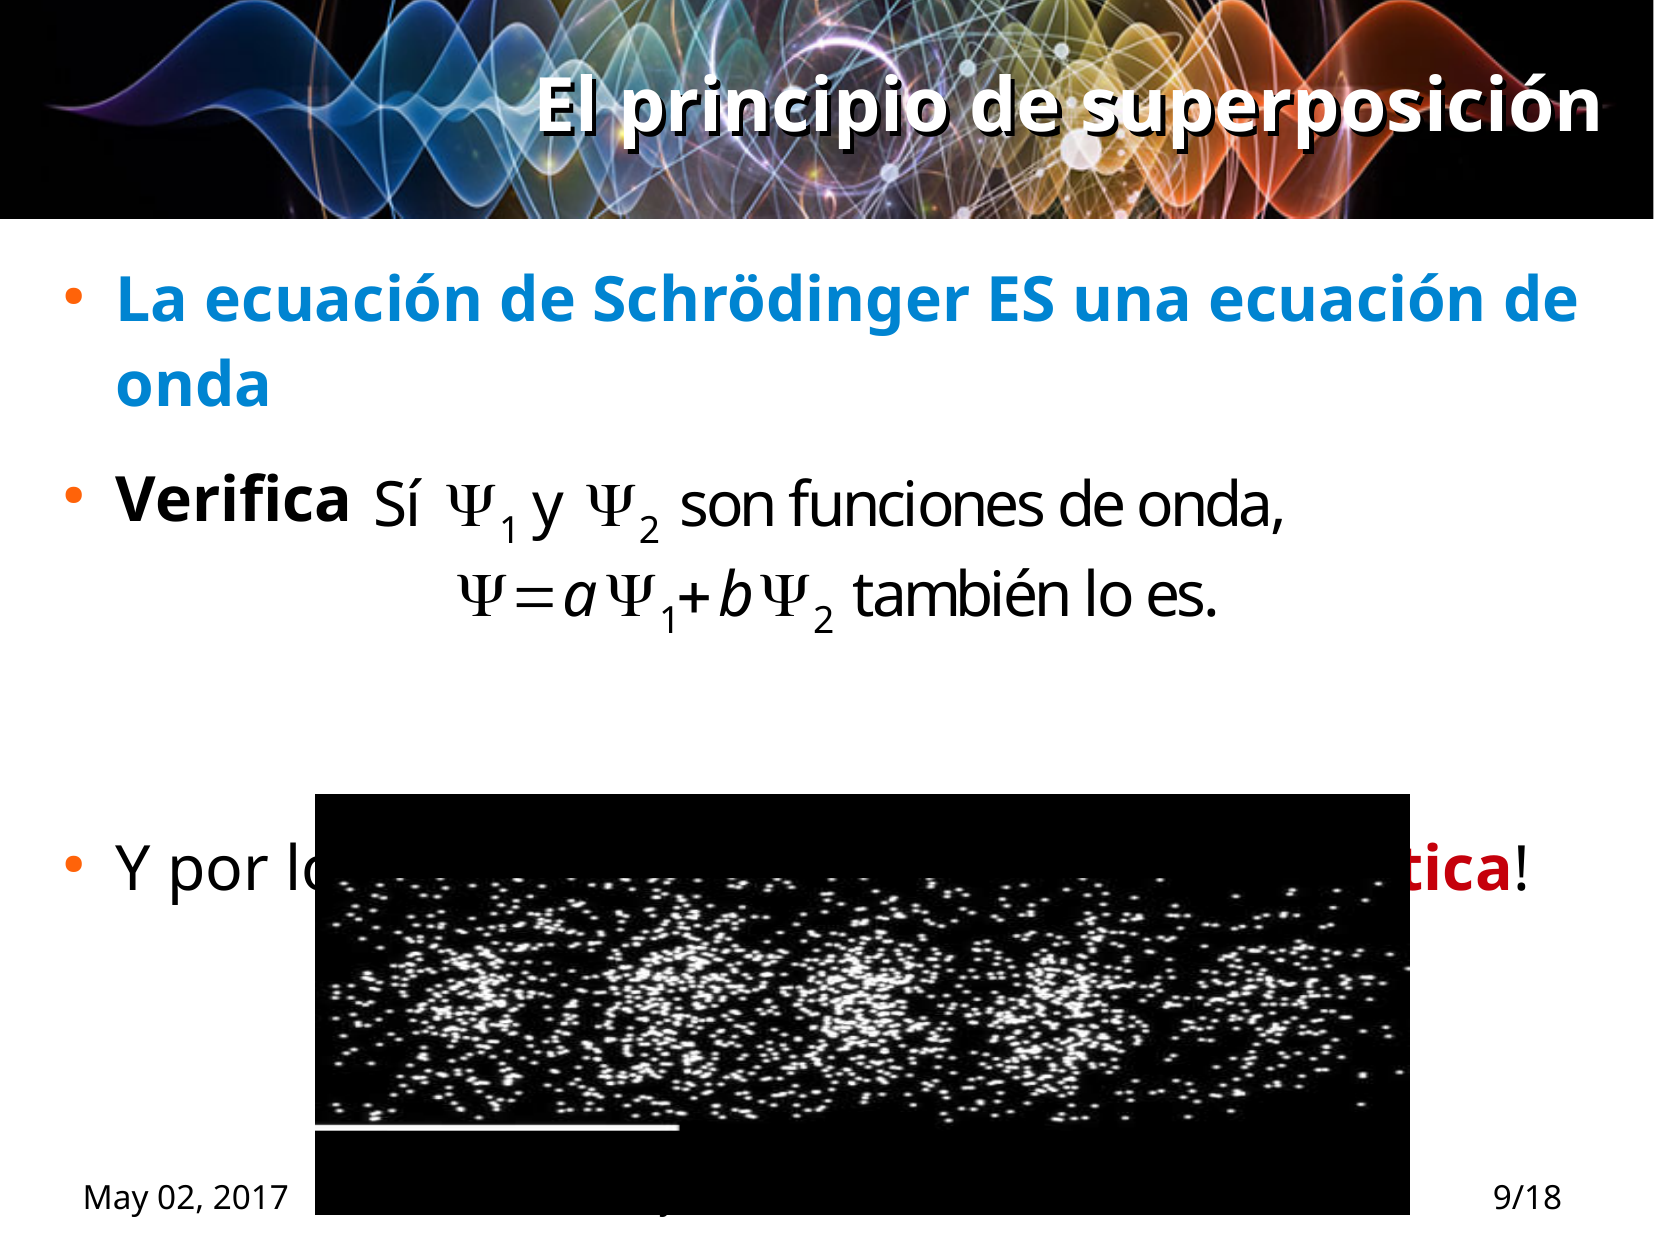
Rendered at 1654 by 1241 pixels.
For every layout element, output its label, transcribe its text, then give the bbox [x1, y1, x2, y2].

picture [0, 0, 1654, 219]
chart [367, 465, 1306, 644]
title El principio de superposición [45, 15, 1606, 191]
list La ecuación de Schrödinger ES una ecuación de onda Verifica el principio de superposición: Y por lo tanto ¡existe la interferencia cuántica! [45, 255, 1606, 1156]
picture [315, 794, 1410, 1216]
